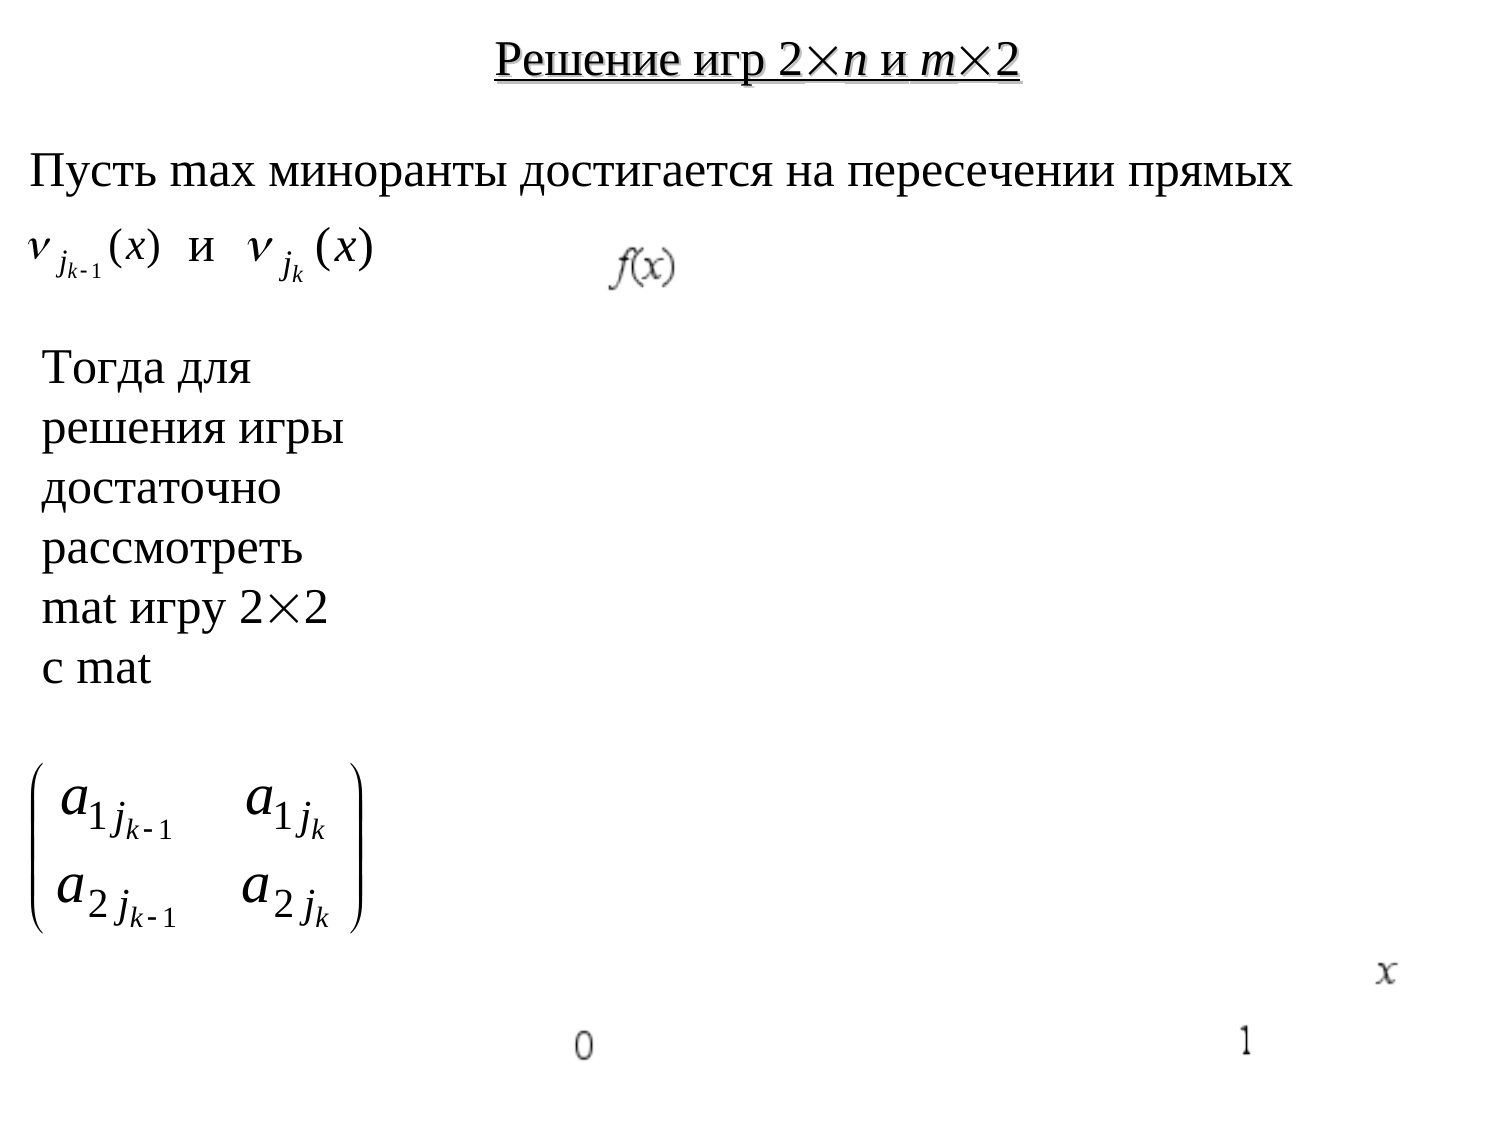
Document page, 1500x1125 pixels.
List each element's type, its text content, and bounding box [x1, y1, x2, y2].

chart [395, 199, 1483, 1118]
text_box Пусть max миноранты достигается на пересечении прямых [14, 128, 1309, 205]
text_box Решение игр 2n и m2 [479, 17, 1036, 94]
text_box Тогда для решения игры достаточно рассмотреть mat игру 22 с mat [26, 326, 372, 702]
chart [241, 212, 384, 297]
chart [23, 215, 172, 291]
chart [17, 751, 384, 946]
text_box и [173, 203, 230, 280]
